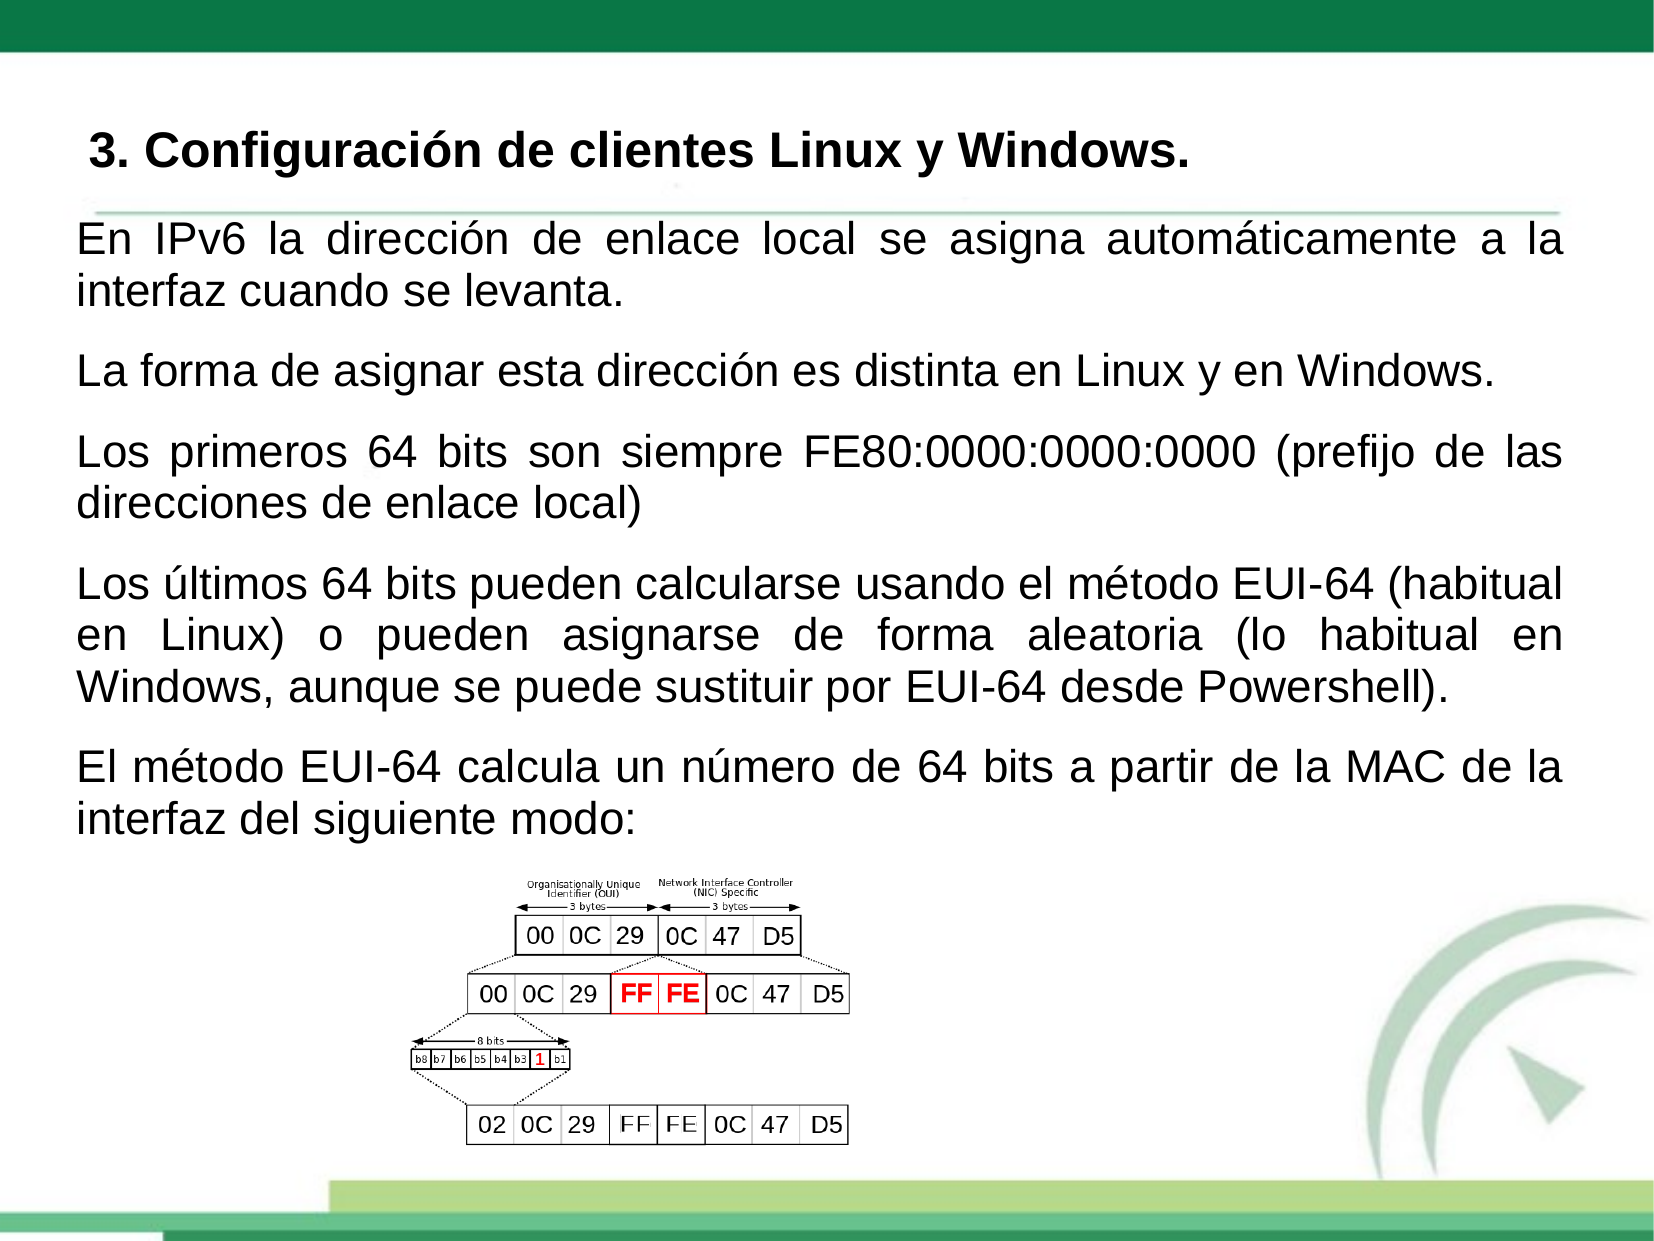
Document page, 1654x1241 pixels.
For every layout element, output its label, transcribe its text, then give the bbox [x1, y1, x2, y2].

picture [0, 0, 1654, 1241]
title 3. Configuración de clientes Linux y Windows. [88, 46, 1577, 254]
list En IPv6 la dirección de enlace local se asigna automáticamente a la interfaz cuando se levanta. La forma de asignar esta dirección es distinta en Linux y en Windows. Los primeros 64 bits son siempre FE80:0000:0000:0000 (prefijo de las direcciones de enlace local) Los últimos 64 bits pueden calcularse usando el método EUI-64 (habitual en Linux) o pueden asignarse de forma aleatoria (lo habitual en Windows, aunque se puede sustituir por EUI-64 desde Powershell). El método EUI-64 calcula un número de 64 bits a partir de la MAC de la interfaz del siguiente modo: [76, 213, 1565, 1211]
